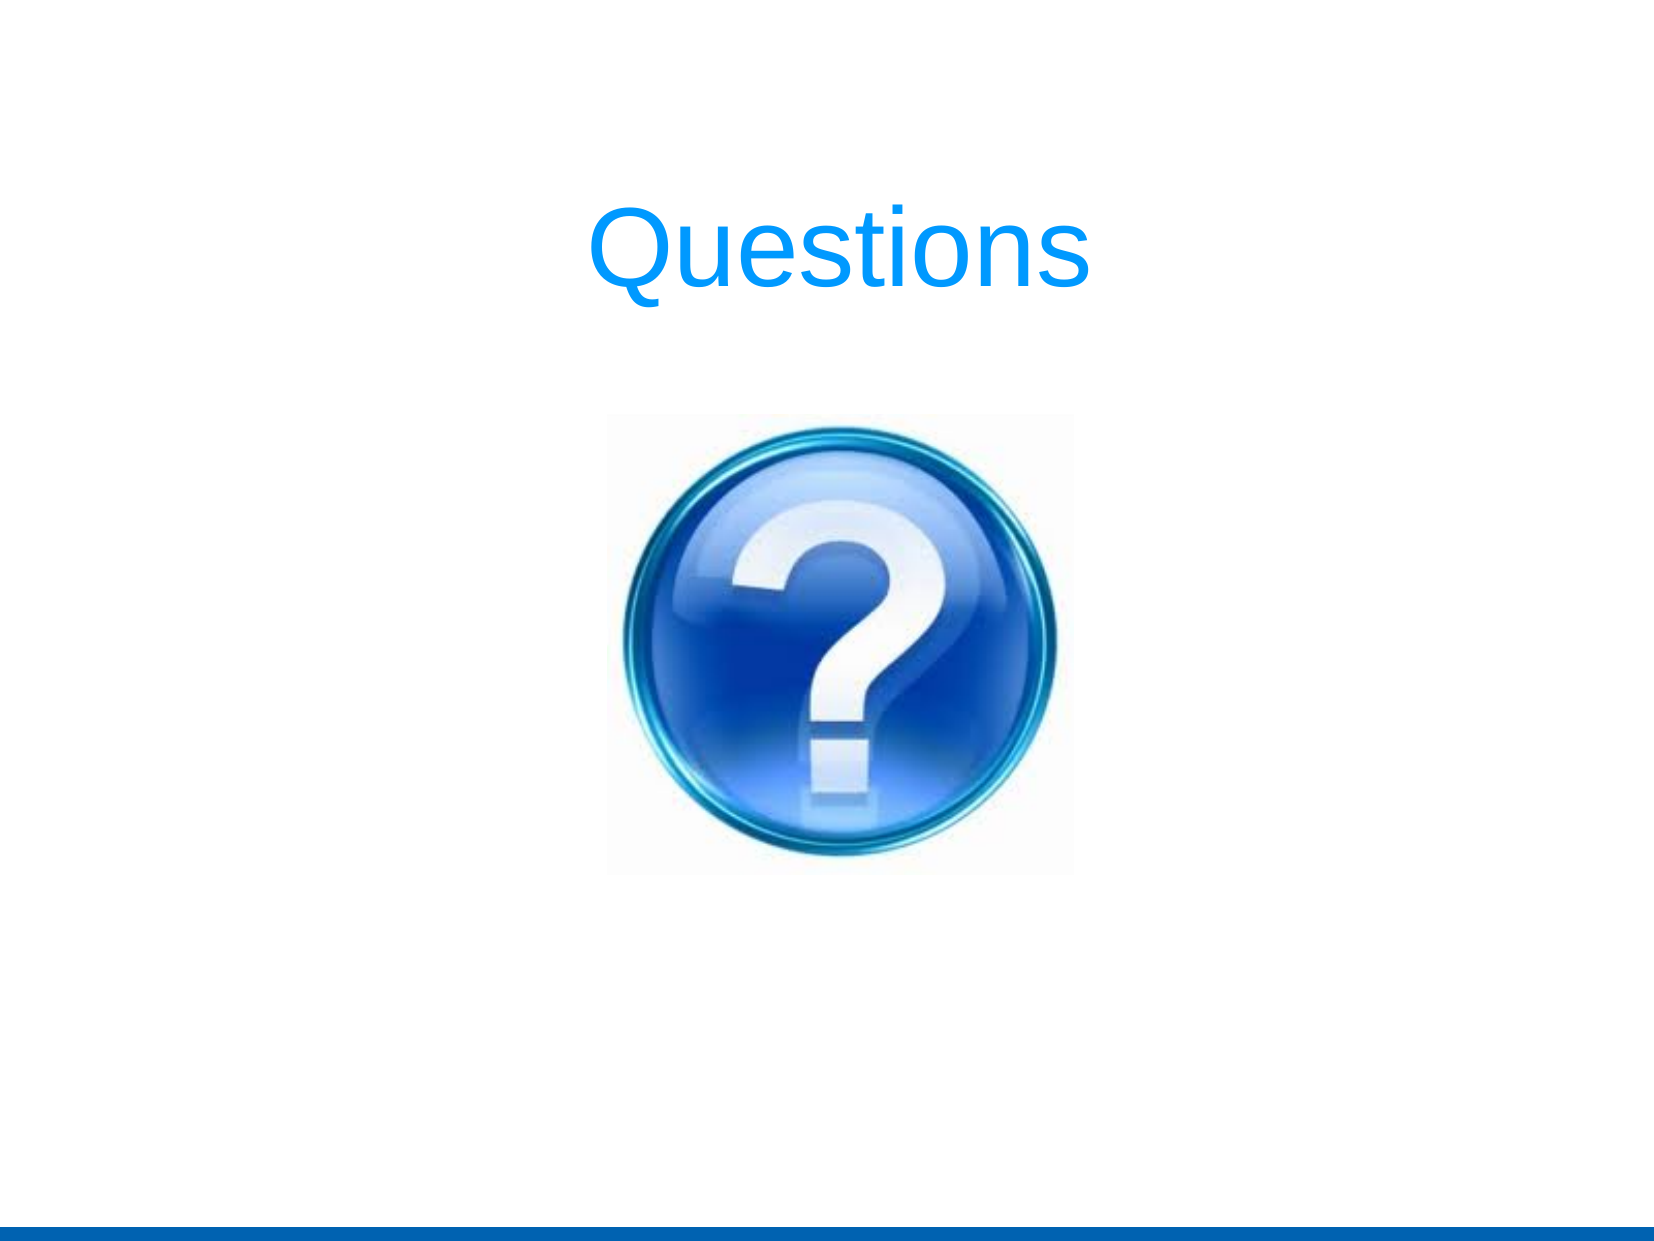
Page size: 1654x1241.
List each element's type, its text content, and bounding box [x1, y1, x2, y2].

picture [607, 414, 1074, 876]
title Questions [133, 144, 1546, 352]
